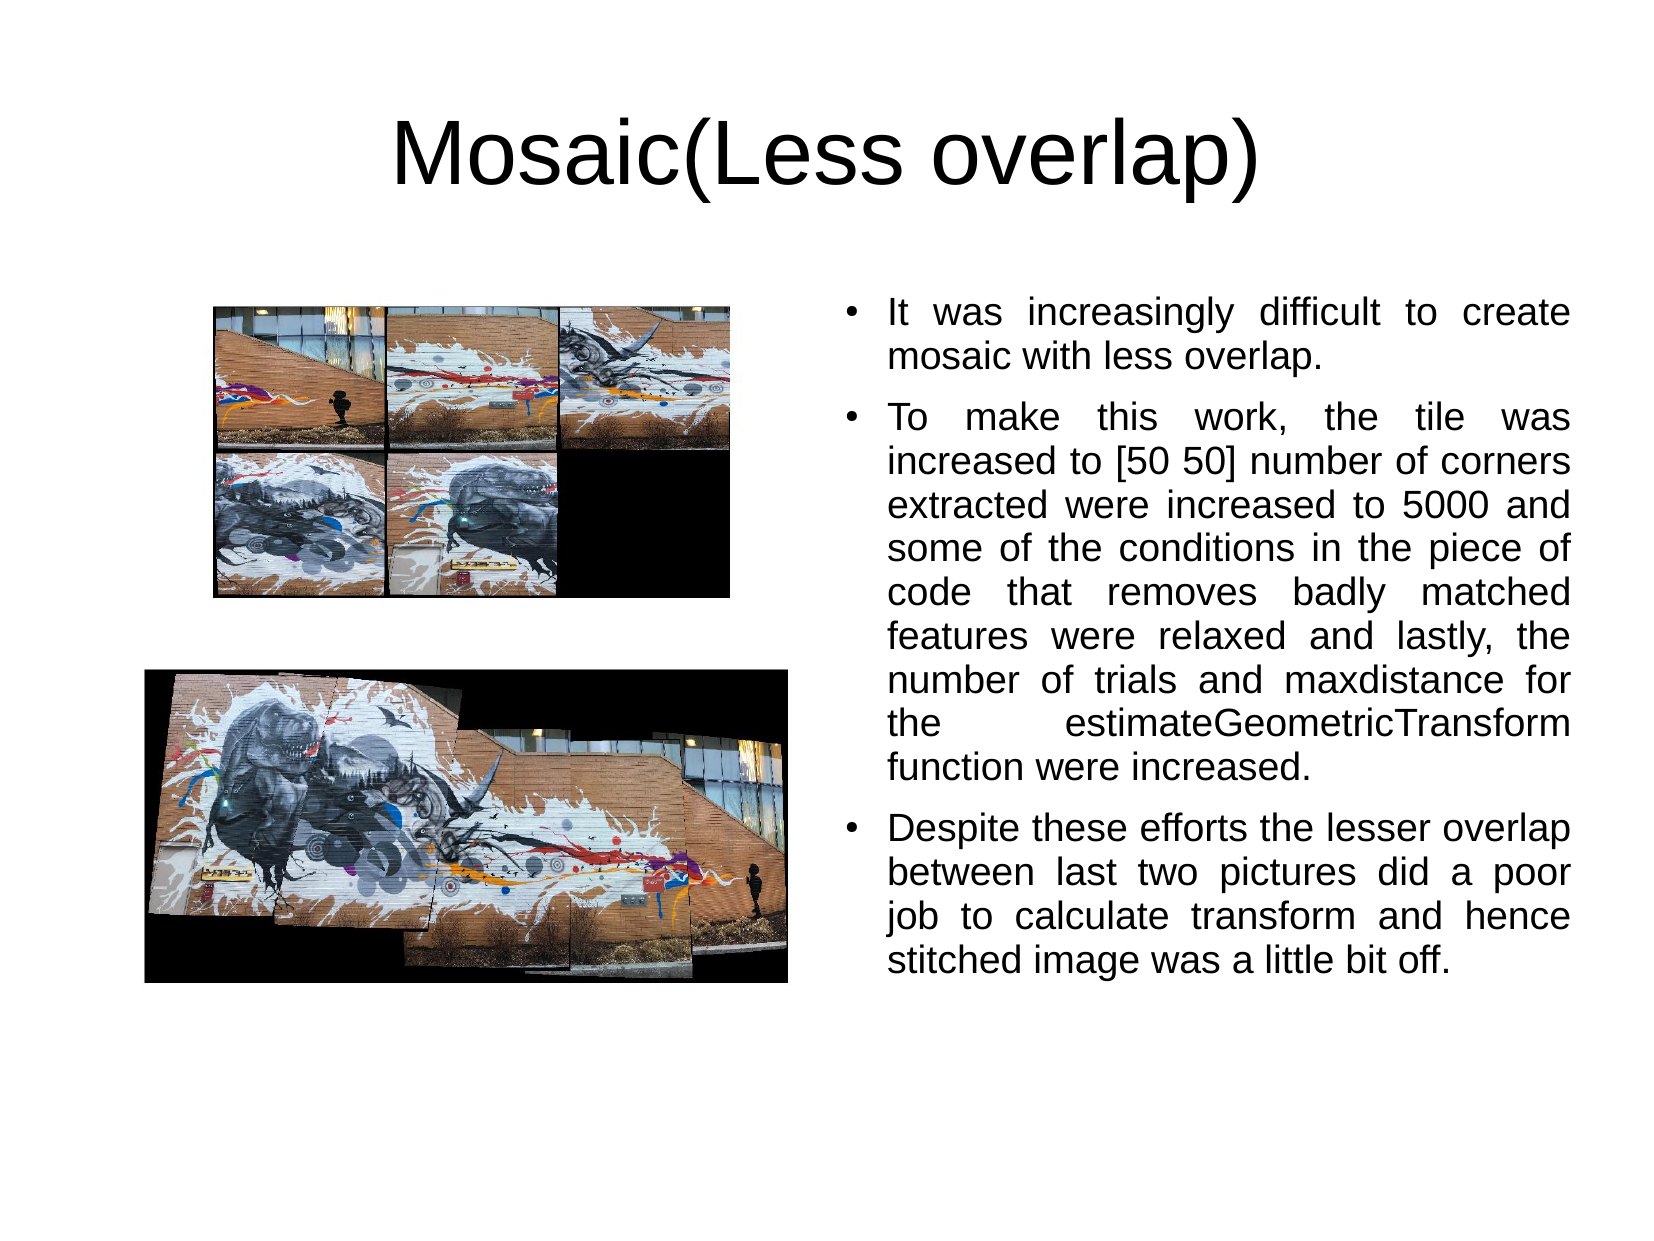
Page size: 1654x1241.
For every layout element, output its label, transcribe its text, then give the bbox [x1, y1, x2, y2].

list It was increasingly difficult to create mosaic with less overlap. To make this work, the tile was increased to [50 50] number of corners extracted were increased to 5000 and some of the conditions in the piece of code that removes badly matched features were relaxed and lastly, the number of trials and maxdistance for the estimateGeometricTransform function were increased. Despite these efforts the lesser overlap between last two pictures did a poor job to calculate transform and hence stitched image was a little bit off. [845, 290, 1572, 1010]
picture [129, 290, 815, 634]
picture [82, 649, 851, 1028]
title Mosaic(Less overlap) [82, 49, 1571, 257]
